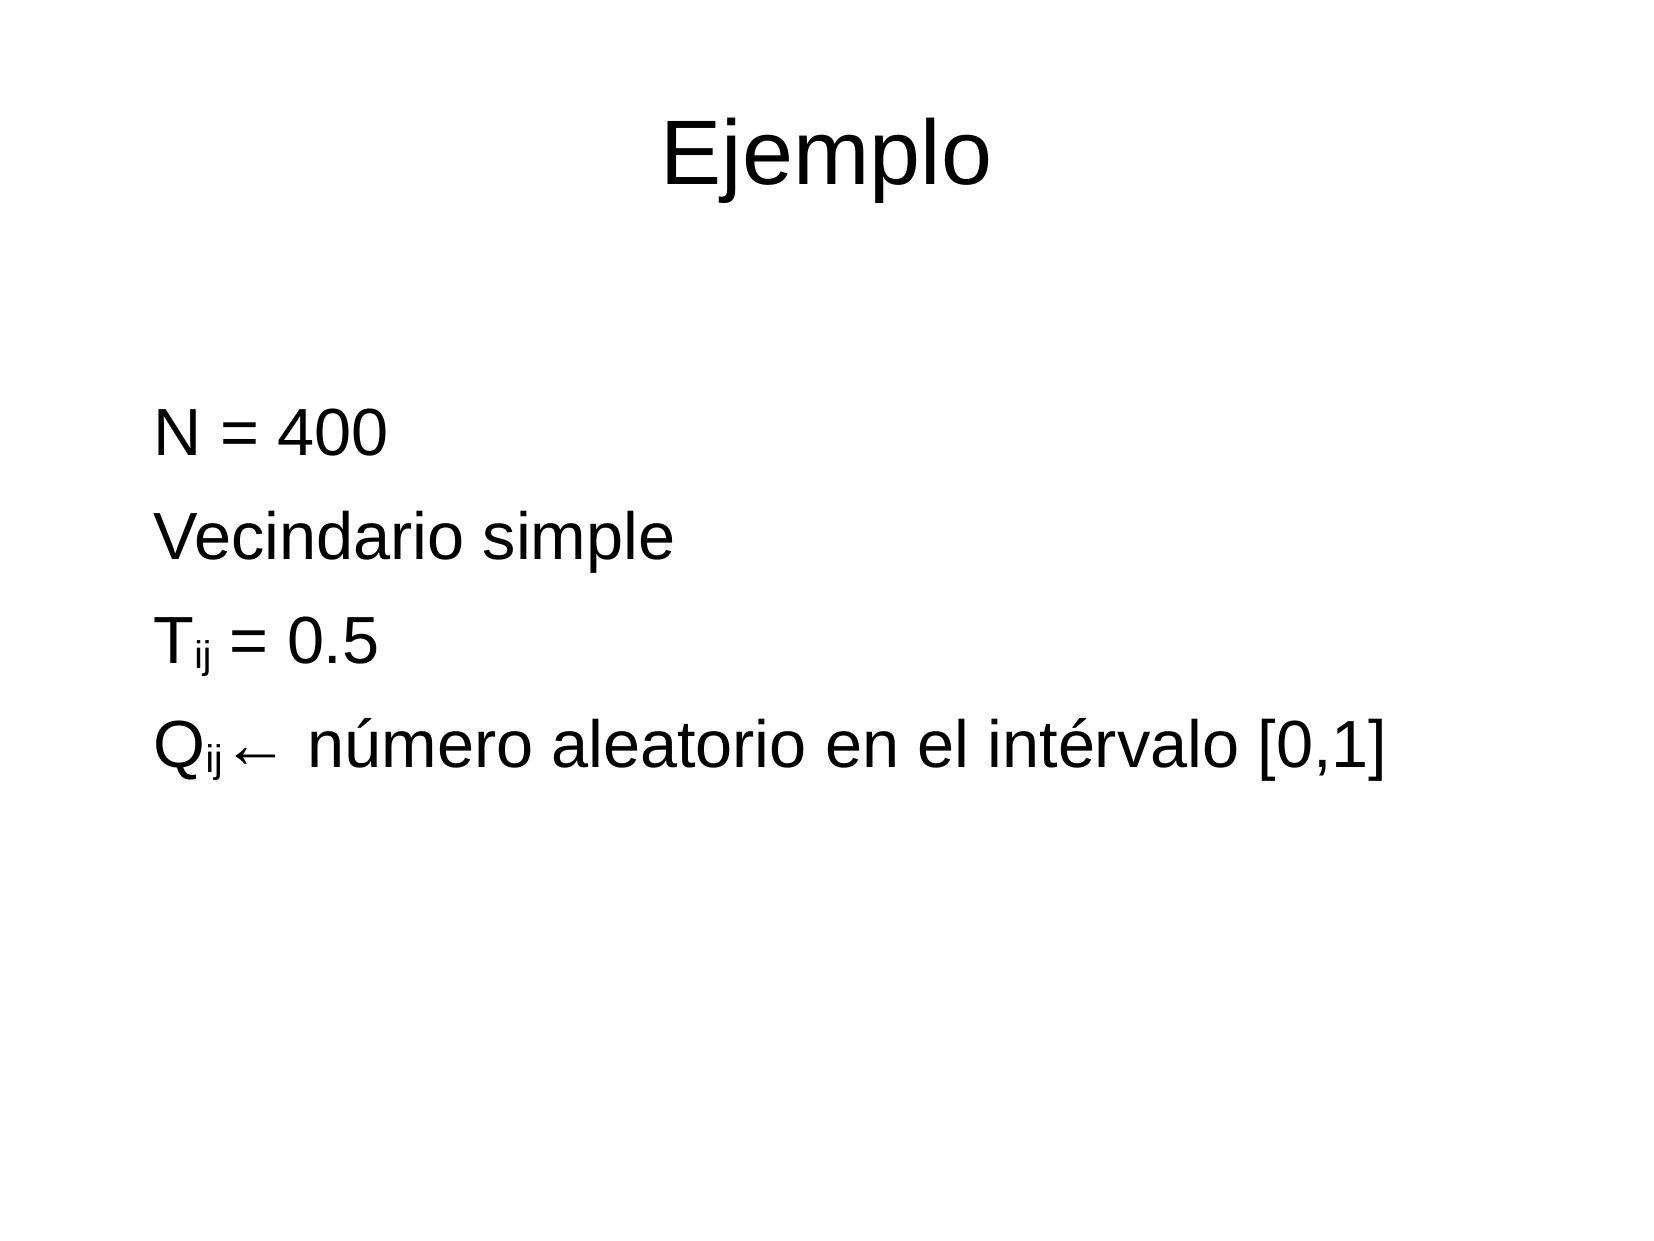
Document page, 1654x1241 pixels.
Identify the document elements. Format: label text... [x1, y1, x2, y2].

list N = 400 Vecindario simple Tij = 0.5 Qij← número aleatorio en el intérvalo [0,1] [82, 290, 1571, 1010]
title Ejemplo [82, 49, 1571, 257]
